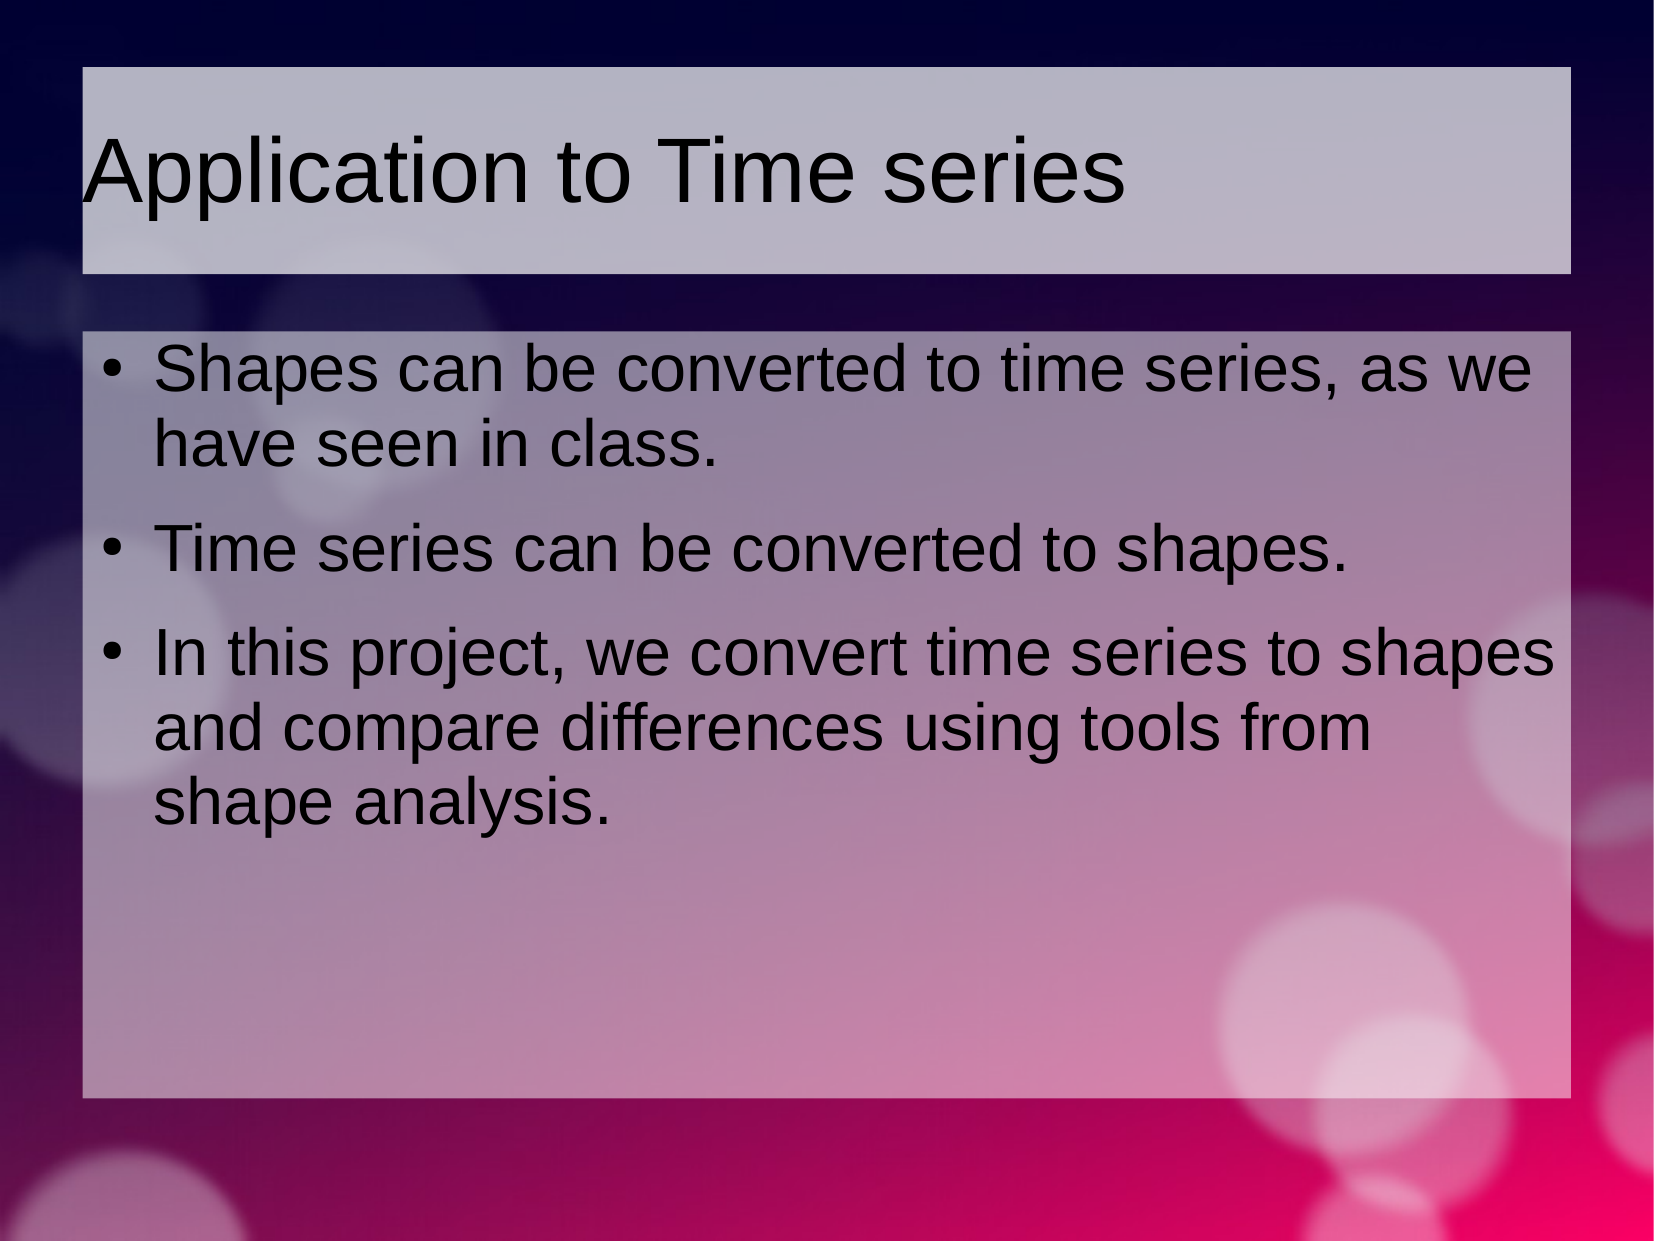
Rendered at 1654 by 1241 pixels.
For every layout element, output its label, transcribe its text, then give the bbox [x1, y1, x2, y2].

title Application to Time series [82, 67, 1571, 275]
list Shapes can be converted to time series, as we have seen in class. Time series can be converted to shapes. In this project, we convert time series to shapes and compare differences using tools from shape analysis. [82, 331, 1571, 1099]
picture [0, 0, 1654, 1241]
